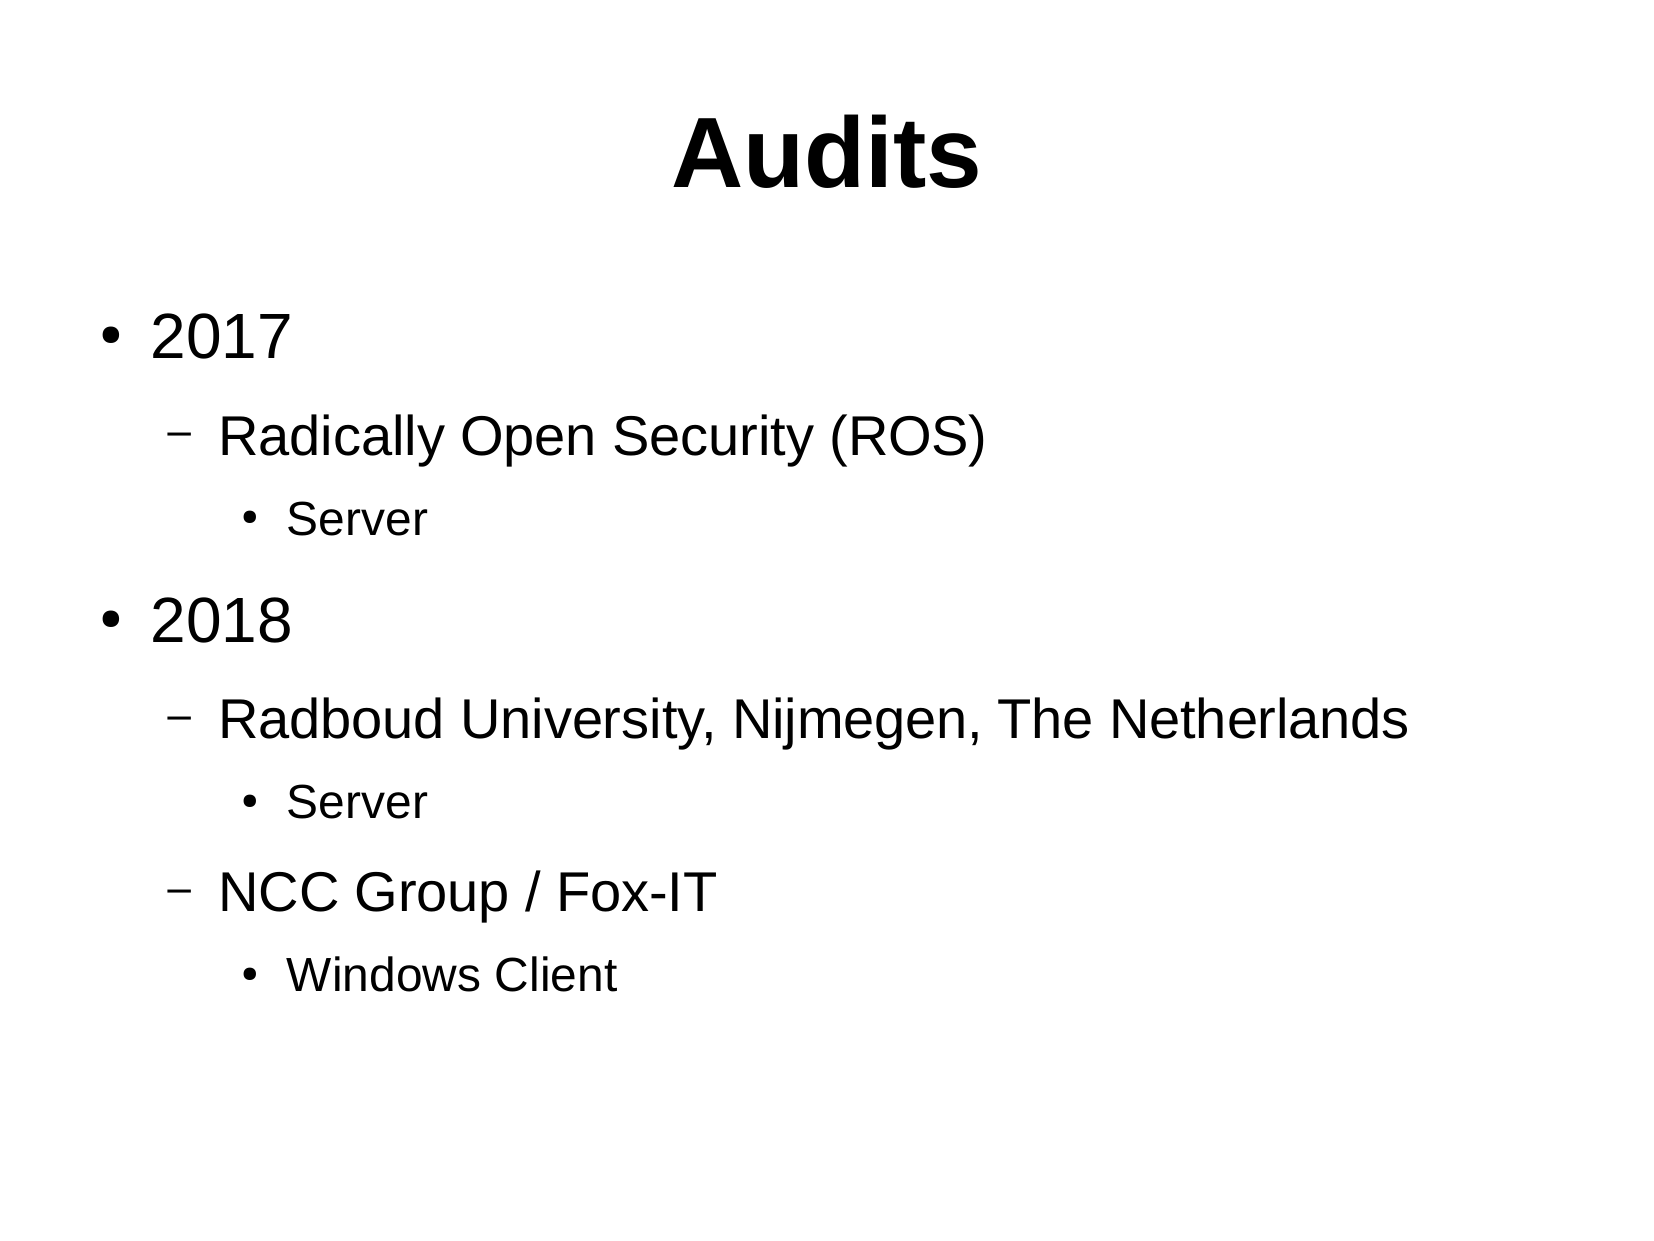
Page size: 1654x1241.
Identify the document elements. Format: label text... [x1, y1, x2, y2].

list 2017 Radically Open Security (ROS) Server 2018 Radboud University, Nijmegen, The Netherlands Server NCC Group / Fox-IT Windows Client [82, 290, 1571, 1010]
title Audits [82, 49, 1571, 257]
